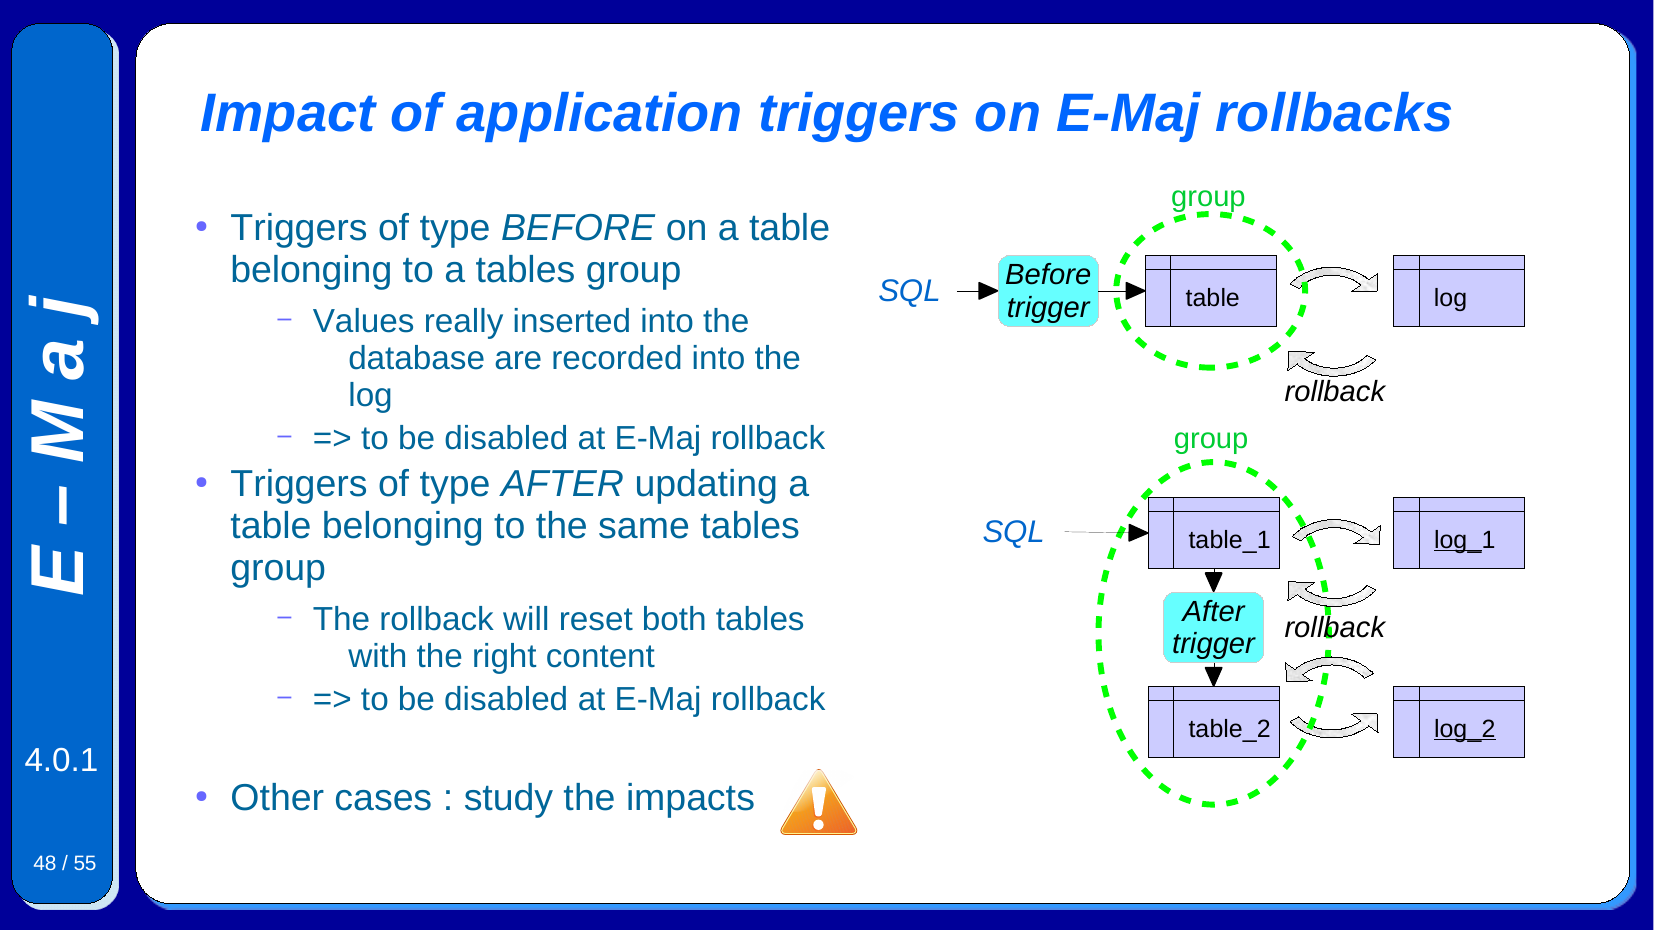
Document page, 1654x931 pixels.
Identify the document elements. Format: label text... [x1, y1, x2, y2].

text_box table_2 [1148, 686, 1280, 758]
text_box [1292, 519, 1381, 545]
text_box [1344, 355, 1376, 367]
text_box log_1 [1393, 497, 1525, 569]
text_box After trigger [1163, 592, 1264, 663]
text_box table_1 [1148, 497, 1280, 569]
text_box group [1156, 172, 1261, 221]
text_box rollback [1269, 603, 1401, 652]
text_box log_2 [1393, 686, 1525, 758]
title Impact of application triggers on E-Maj rollbacks [200, 34, 1575, 191]
text_box Before trigger [998, 255, 1099, 327]
text_box rollback [1269, 367, 1401, 416]
text_box [1287, 581, 1376, 603]
picture [767, 753, 871, 857]
text_box [1290, 267, 1378, 292]
text_box [1285, 656, 1374, 682]
text_box table [1145, 255, 1277, 327]
text_box SQL [962, 507, 1065, 557]
text_box [1290, 713, 1379, 738]
text_box SQL [862, 266, 957, 316]
text_box group [1159, 414, 1264, 463]
list Triggers of type BEFORE on a table belonging to a tables group Values really inserted into the database are recorded into the log => to be disabled at E-Maj rollback Triggers of type AFTER updating a table belonging to the same tables group The rollback will reset both tables with the right content => to be disabled at E-Maj rollback Other cases : study the impacts [177, 206, 851, 840]
text_box log [1393, 255, 1525, 327]
text_box [1288, 351, 1324, 367]
